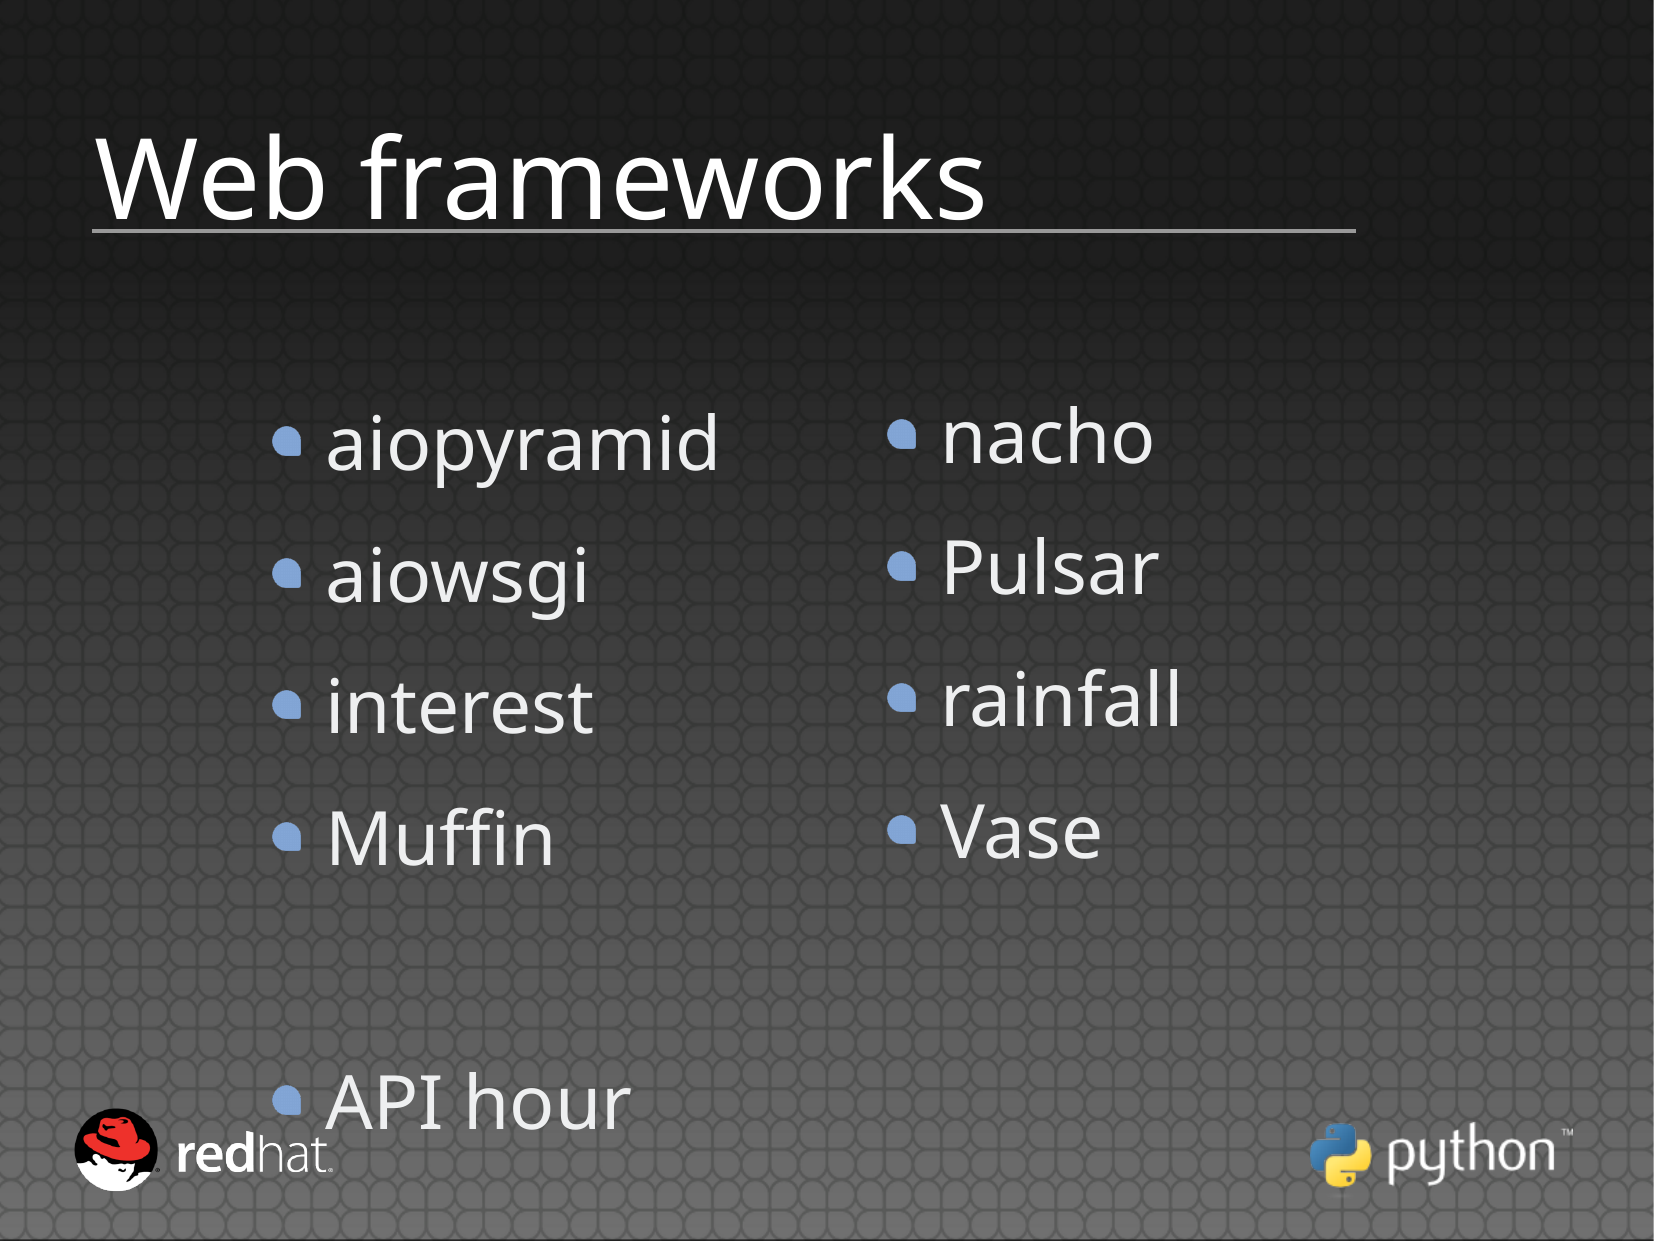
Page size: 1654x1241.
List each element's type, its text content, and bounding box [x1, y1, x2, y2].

title Web frameworks [94, 100, 1426, 251]
list nacho Pulsar rainfall Vase [869, 382, 1561, 916]
picture [0, 0, 1654, 1241]
list aiopyramid aiowsgi interest Muffin API hour [254, 390, 946, 994]
